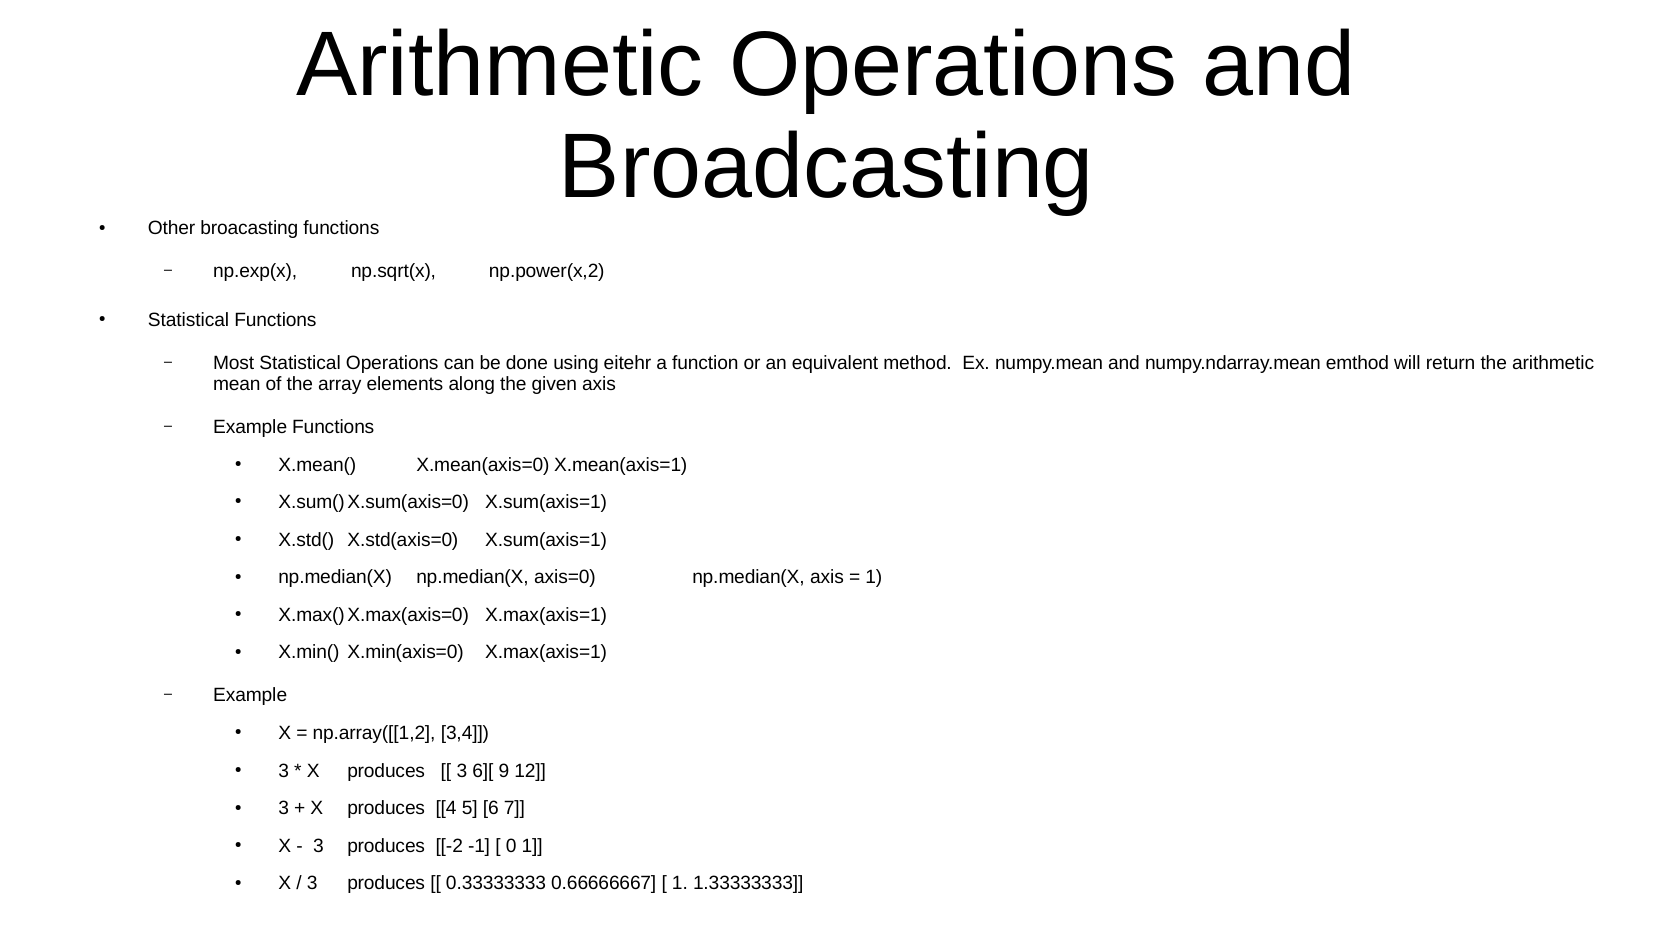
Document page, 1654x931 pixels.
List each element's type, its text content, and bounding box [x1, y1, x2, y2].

title Arithmetic Operations and Broadcasting [82, 12, 1571, 217]
list Other broacasting functions np.exp(x), np.sqrt(x), np.power(x,2) Statistical Functions Most Statistical Operations can be done using eitehr a function or an equivalent method. Ex. numpy.mean and numpy.ndarray.mean emthod will return the arithmetic mean of the array elements along the given axis Example Functions X.mean() X.mean(axis=0) X.mean(axis=1) X.sum() X.sum(axis=0) X.sum(axis=1) X.std() X.std(axis=0) X.sum(axis=1) np.median(X) np.median(X, axis=0) np.median(X, axis = 1) X.max() X.max(axis=0) X.max(axis=1) X.min() X.min(axis=0) X.max(axis=1) Example X = np.array([[1,2], [3,4]]) 3 * X produces [[ 3 6][ 9 12]] 3 + X produces [[4 5] [6 7]] X - 3 produces [[-2 -1] [ 0 1]] X / 3 produces [[ 0.33333333 0.66666667] [ 1. 1.33333333]] [82, 217, 1636, 901]
